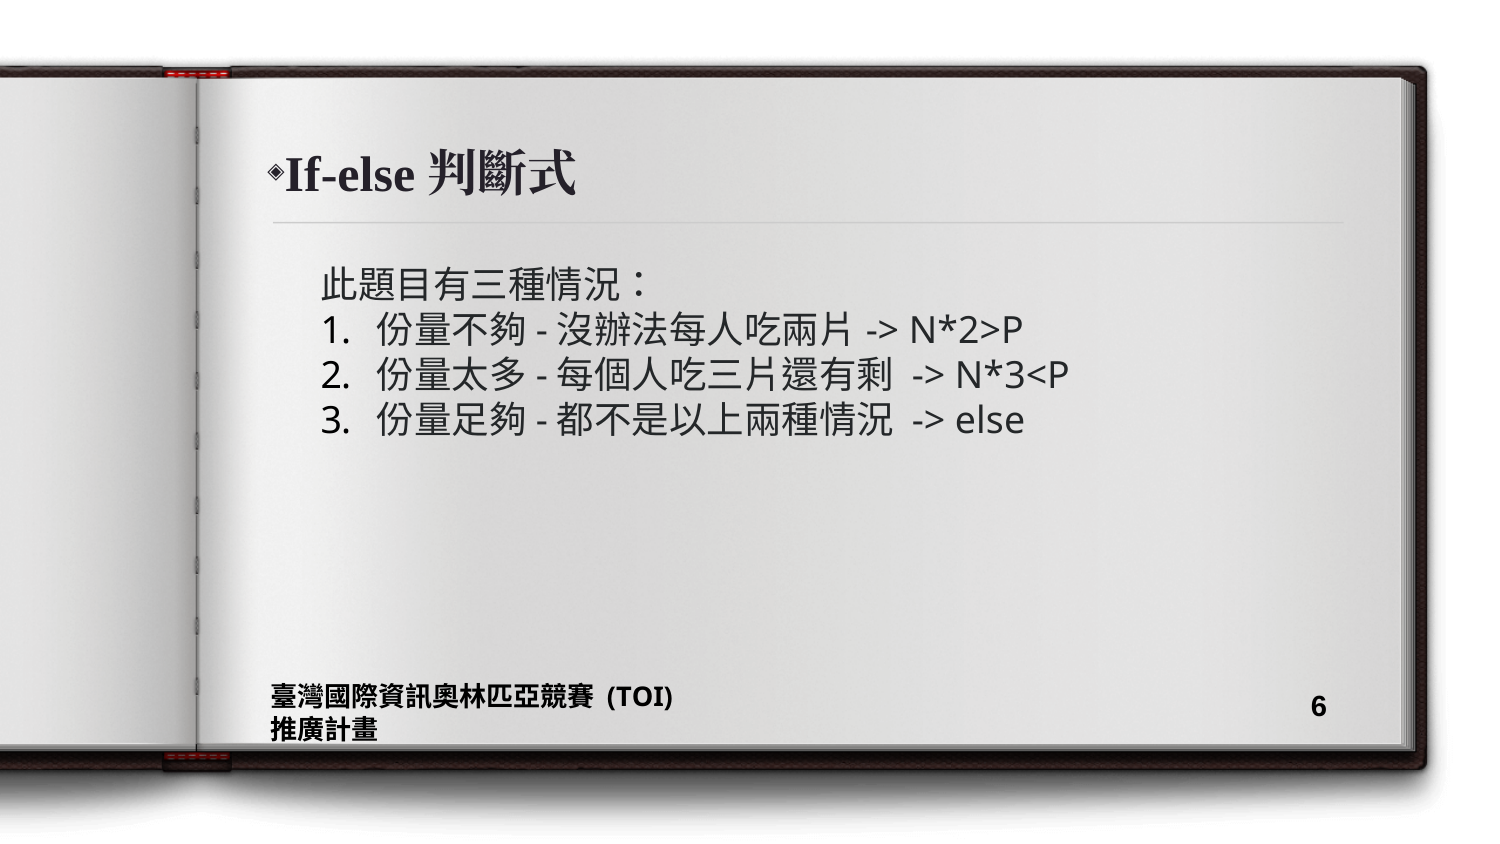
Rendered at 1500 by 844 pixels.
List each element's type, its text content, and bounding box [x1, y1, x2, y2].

text_box If-else判斷式 [252, 126, 1194, 216]
text_box 6 [1295, 672, 1386, 737]
text_box 此題目有三種情況： 份量不夠-沒辦法每人吃兩片-> N*2>P 份量太多-每個人吃三片還有剩 -> N*3<P 份量足夠-都不是以上兩種情況 -> else [306, 253, 1296, 591]
